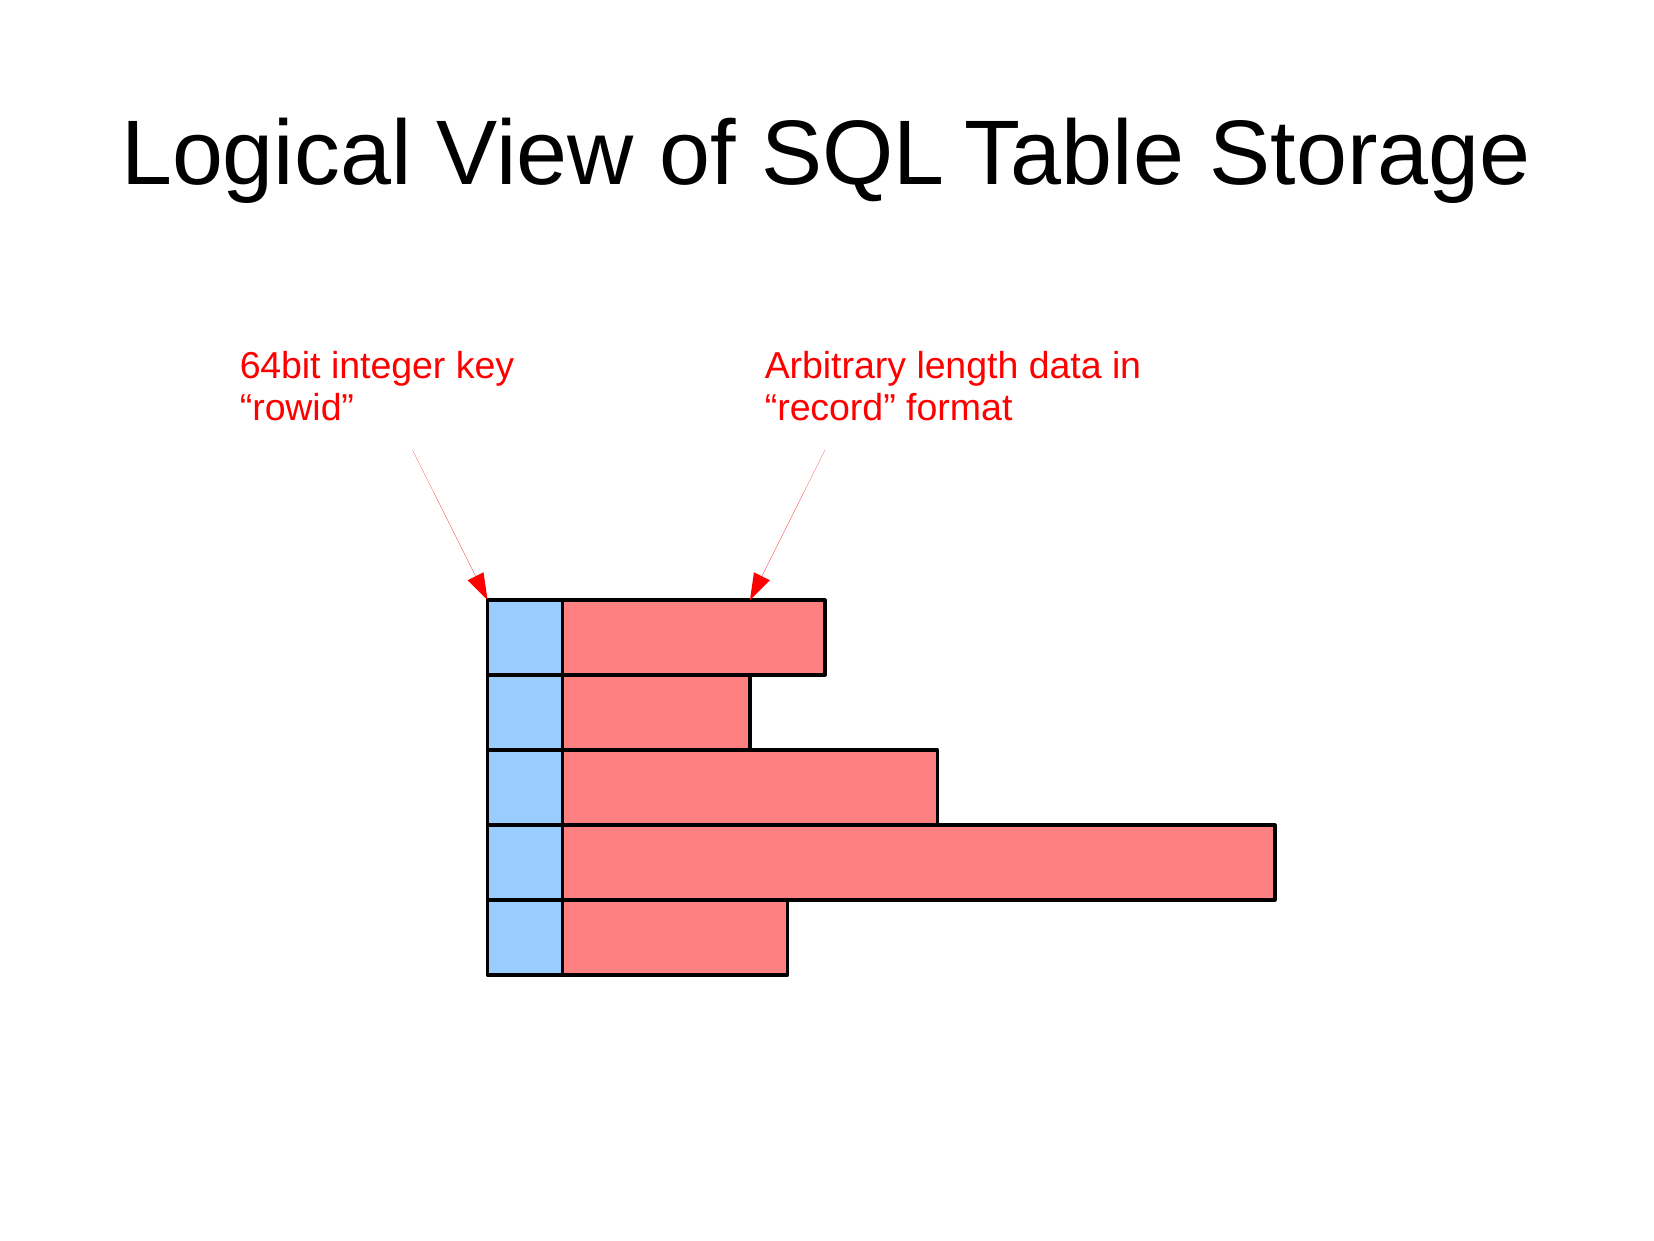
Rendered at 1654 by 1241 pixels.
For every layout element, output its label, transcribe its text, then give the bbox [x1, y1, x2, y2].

text_box 64bit integer key “rowid” [225, 337, 530, 437]
text_box [487, 600, 1276, 976]
text_box Arbitrary length data in “record” format [750, 337, 1157, 437]
title Logical View of SQL Table Storage [82, 49, 1571, 257]
